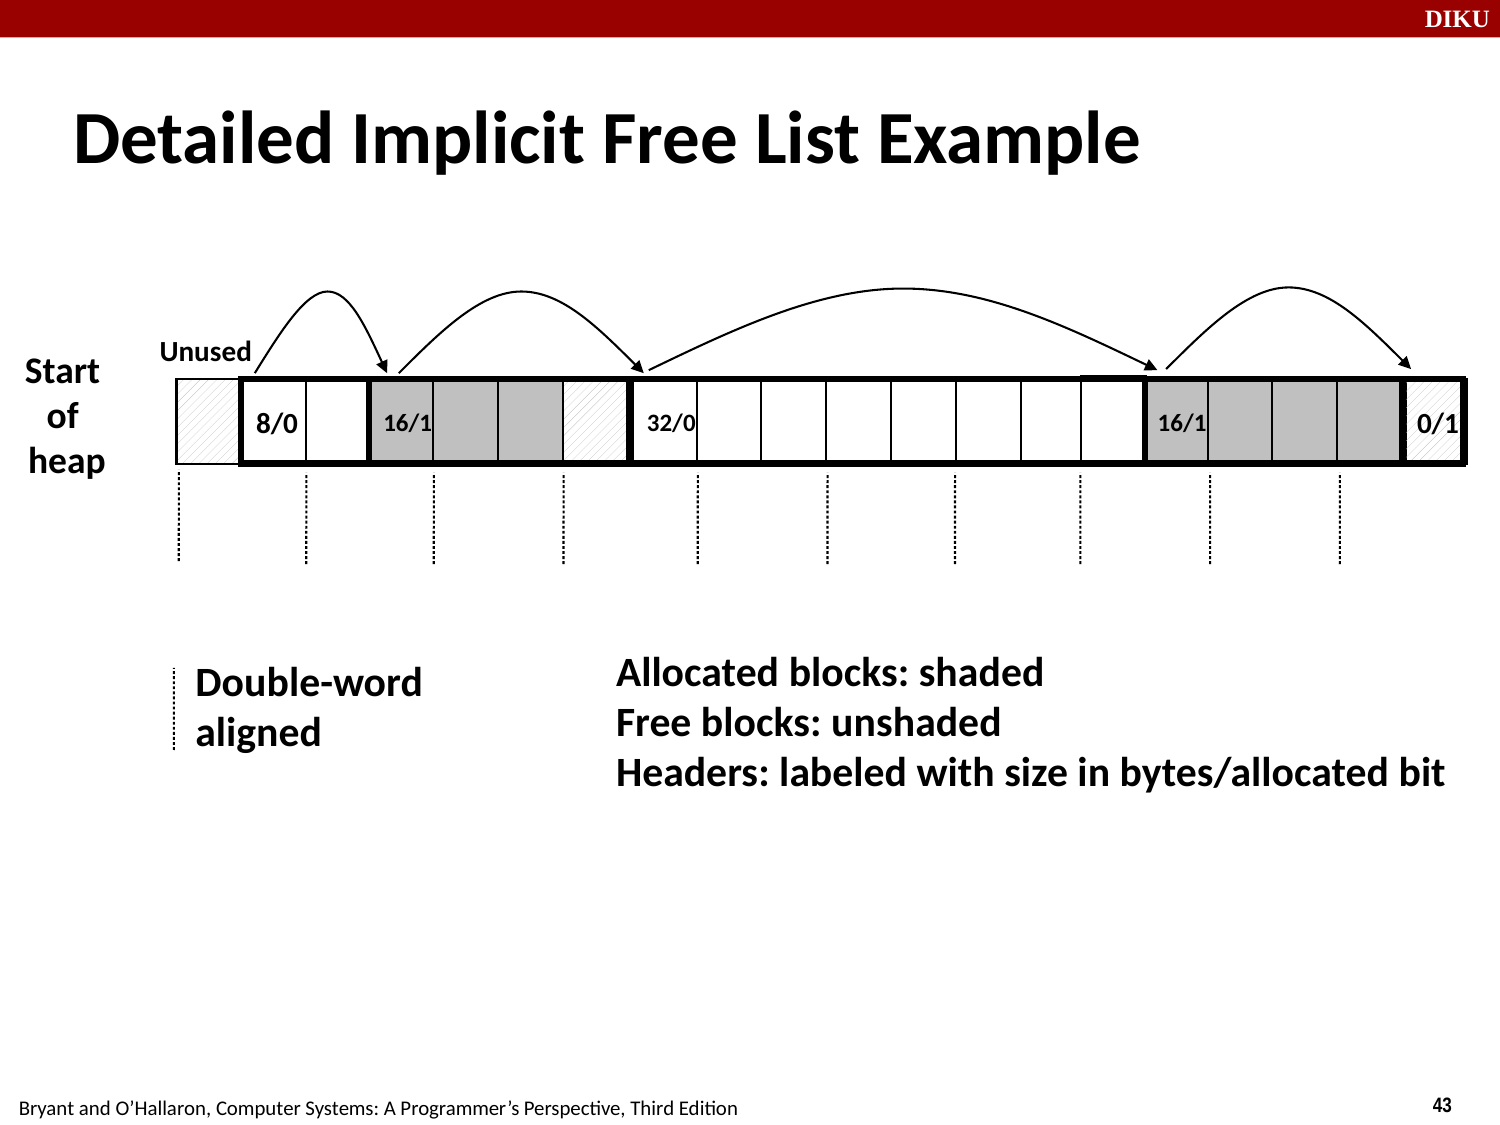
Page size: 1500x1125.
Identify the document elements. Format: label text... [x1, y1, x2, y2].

text_box 0/1 [1406, 382, 1460, 460]
text_box [176, 379, 238, 464]
text_box Detailed Implicit Free List Example [58, 71, 1304, 197]
text_box 16/1 [372, 382, 433, 460]
text_box Unused [144, 324, 268, 375]
text_box Start of heap [10, 338, 124, 489]
text_box [306, 382, 366, 460]
text_box [433, 382, 627, 460]
text_box Allocated blocks: shaded Free blocks: unshaded Headers: labeled with size in bytes/allocated bit [601, 637, 1462, 803]
text_box 32/0 [634, 382, 697, 460]
text_box 8/0 [244, 382, 306, 460]
text_box [1207, 382, 1399, 460]
text_box [697, 382, 1142, 460]
text_box 16/1 [1148, 382, 1207, 460]
text_box Double-word aligned [180, 646, 487, 762]
